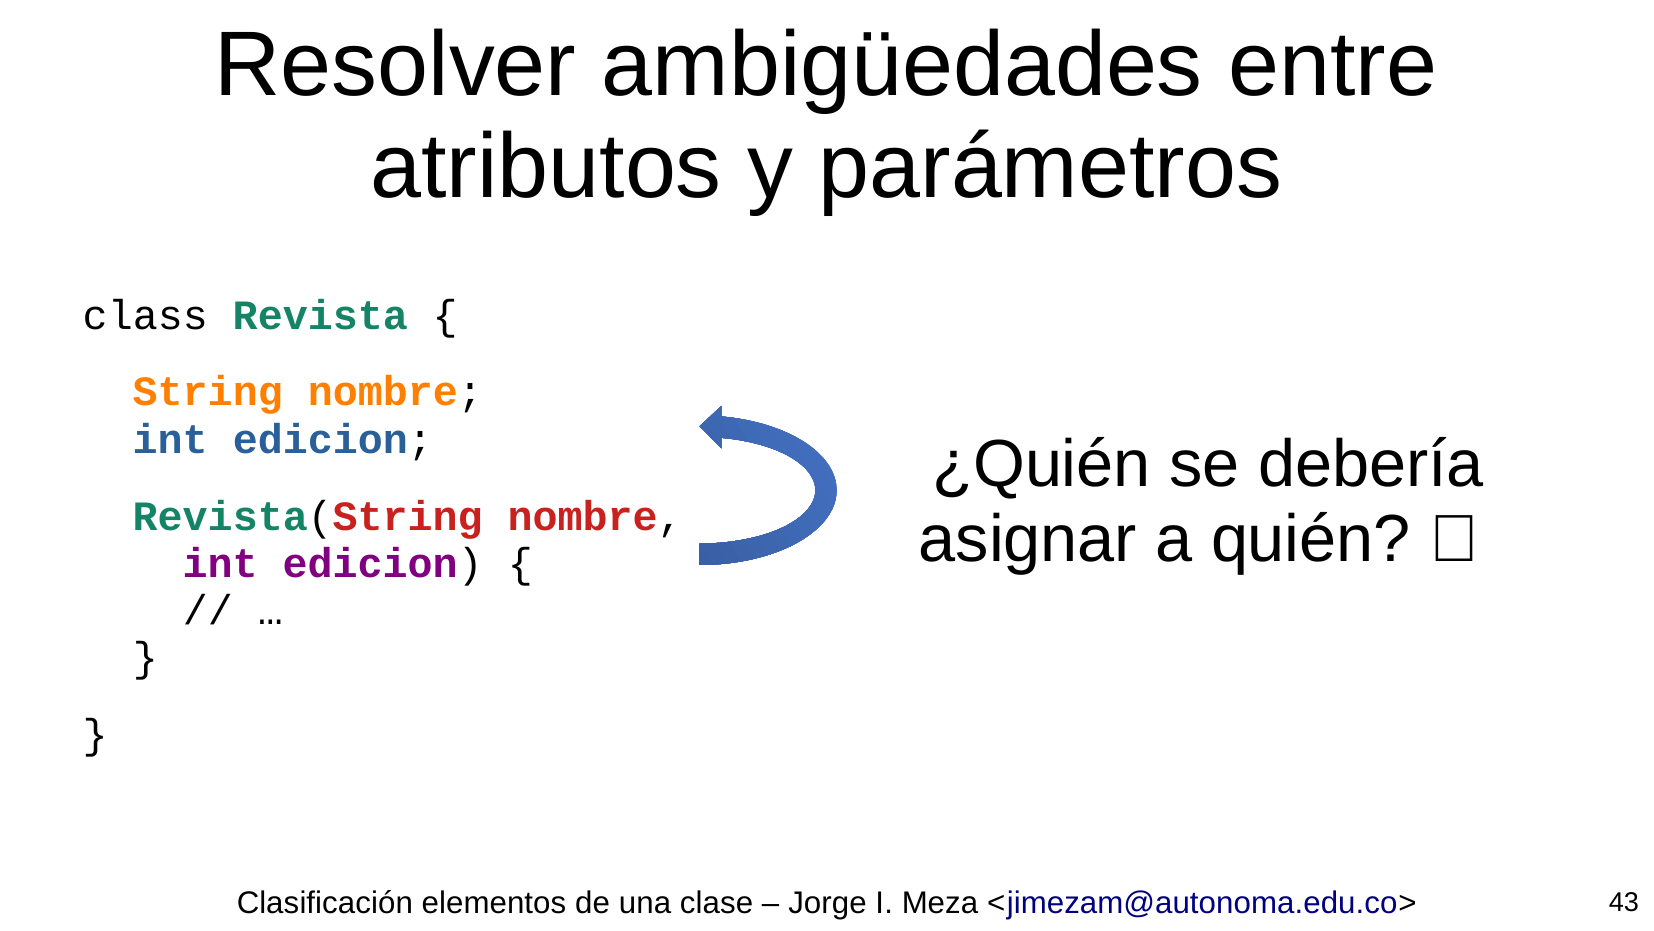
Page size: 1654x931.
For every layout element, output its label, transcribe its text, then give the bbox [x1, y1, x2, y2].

title Resolver ambigüedades entre atributos y parámetros [82, 12, 1571, 218]
text_box [699, 405, 837, 565]
list ¿Quién se debería asignar a quién? 🤔 [845, 217, 1572, 879]
list class Revista { String nombre; int edicion; Revista(String nombre, int edicion) { // … } } [82, 217, 809, 879]
